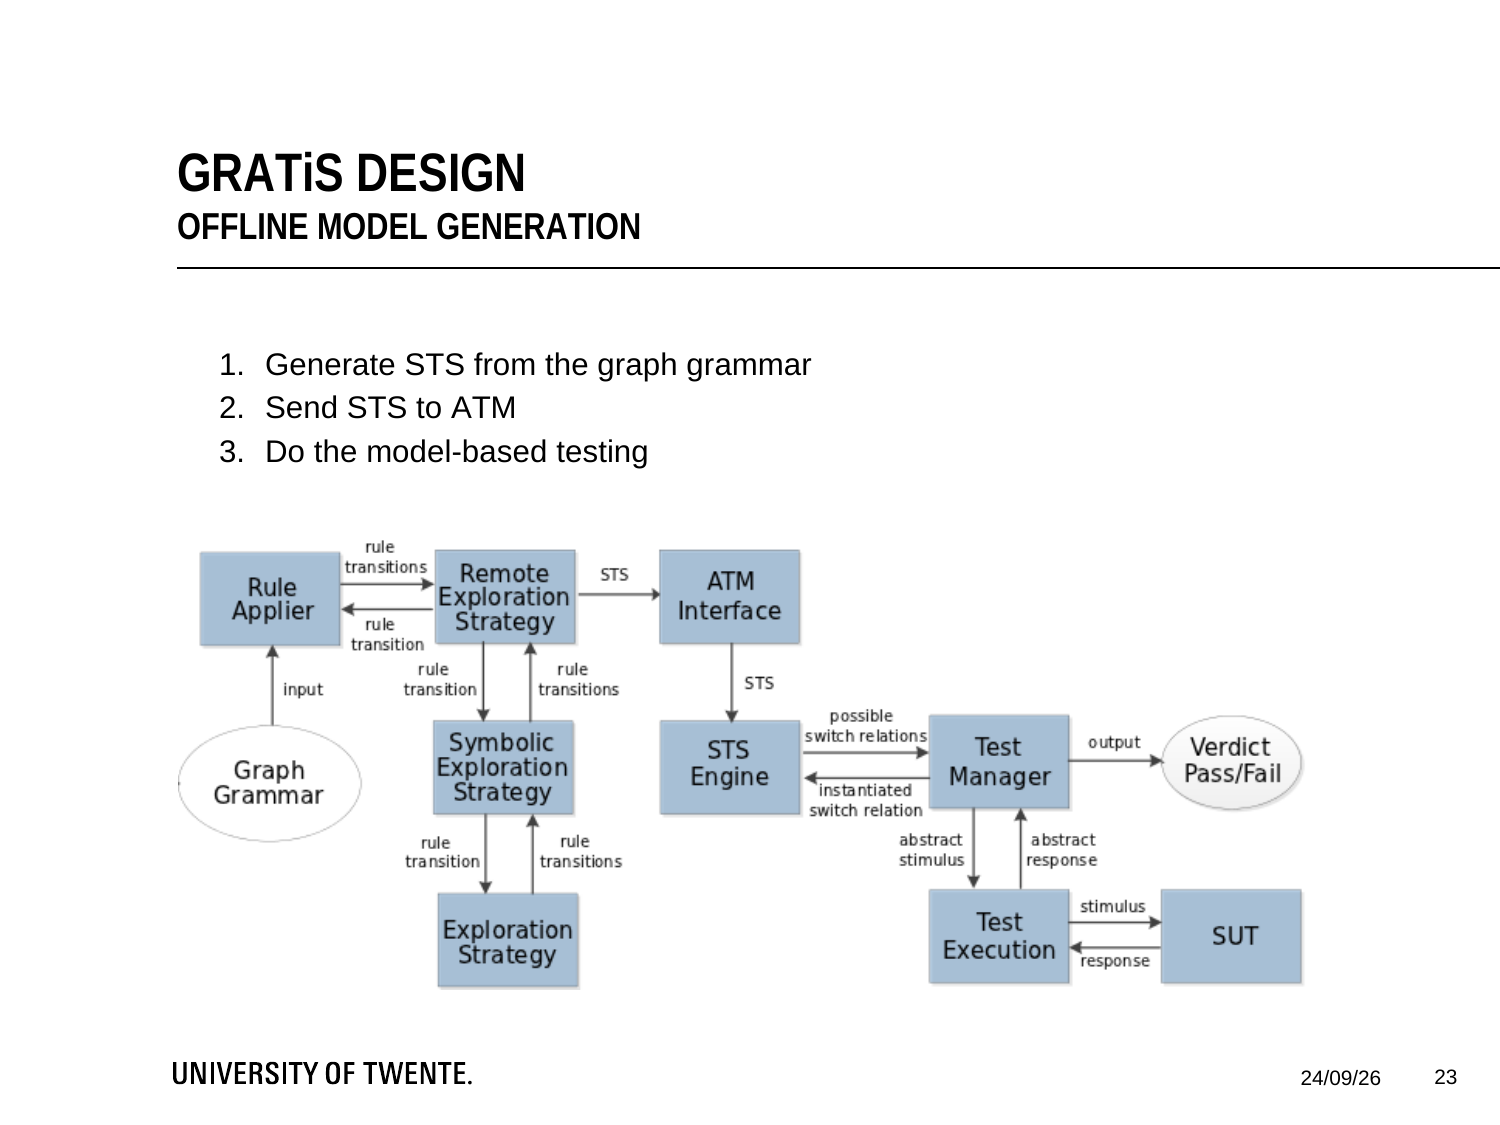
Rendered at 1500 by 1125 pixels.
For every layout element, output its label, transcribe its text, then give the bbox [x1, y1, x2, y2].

text_box 21/05/12 [1242, 1050, 1395, 1125]
picture [178, 522, 1336, 991]
text_box <number> [1395, 1049, 1458, 1125]
title GRATiS DESIGN OFFLINE MODEL GENERATION [177, 59, 1458, 248]
list Generate STS from the graph grammar Send STS to ATM Do the model-based testing [177, 336, 1457, 511]
